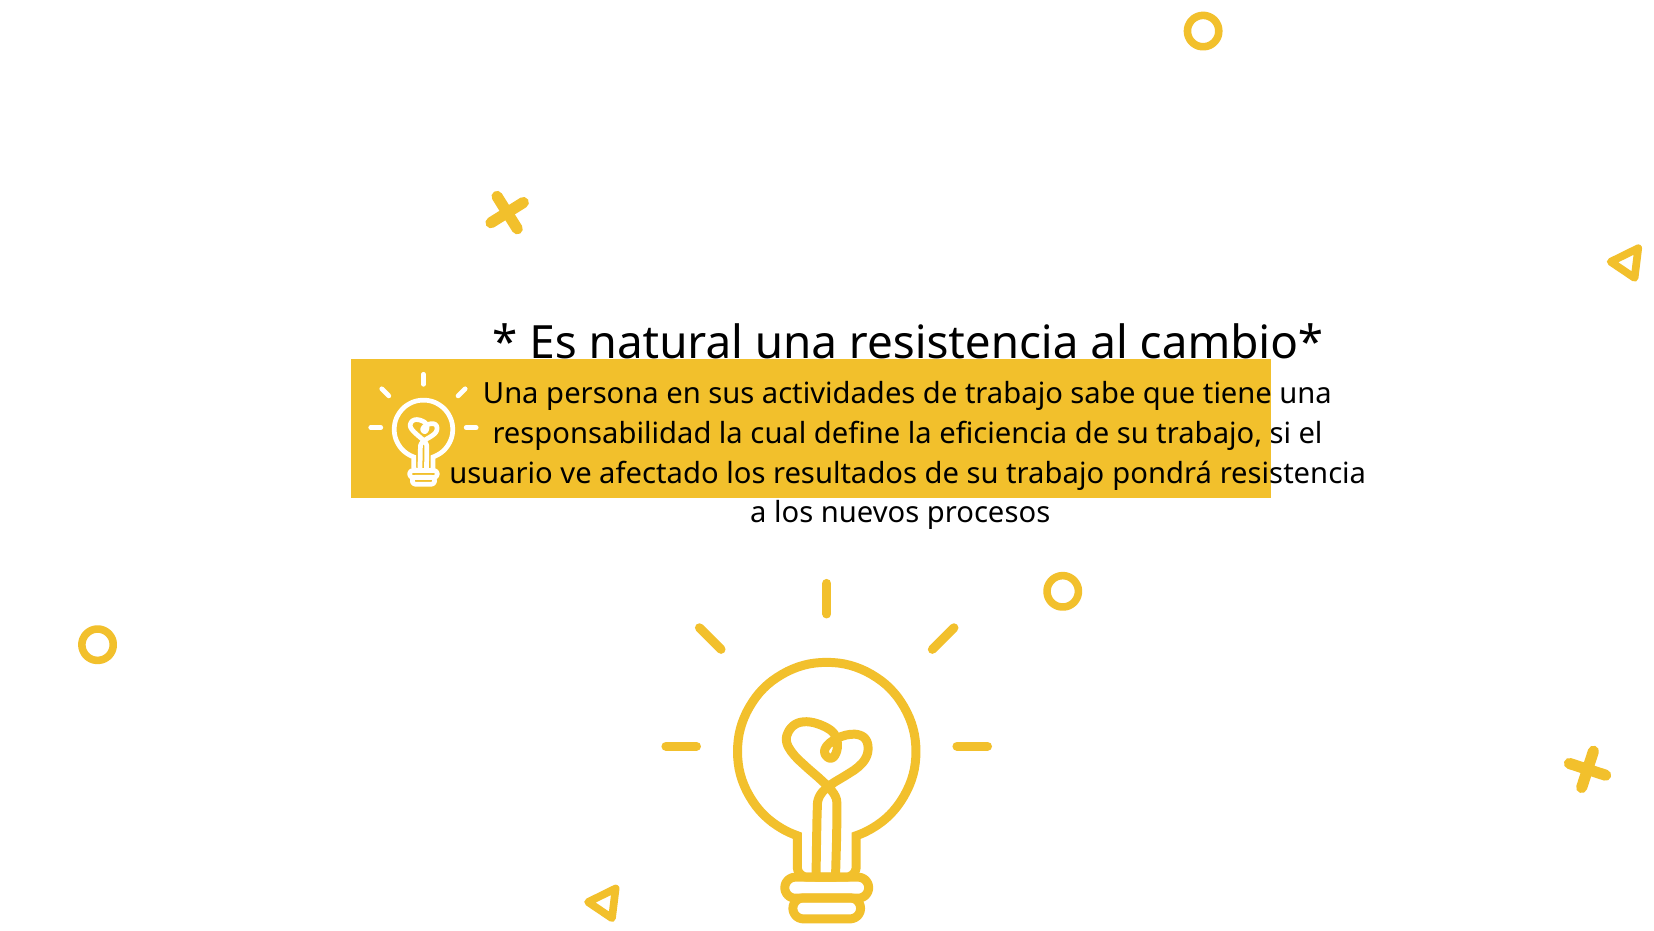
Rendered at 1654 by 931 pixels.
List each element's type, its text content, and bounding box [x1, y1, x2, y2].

text_box * Es natural una resistencia al cambio* Una persona en sus actividades de trabajo sabe que tiene una responsabilidad la cual define la eficiencia de su trabajo, si el usuario ve afectado los resultados de su trabajo pondrá resistencia a los nuevos procesos [442, 309, 1373, 532]
